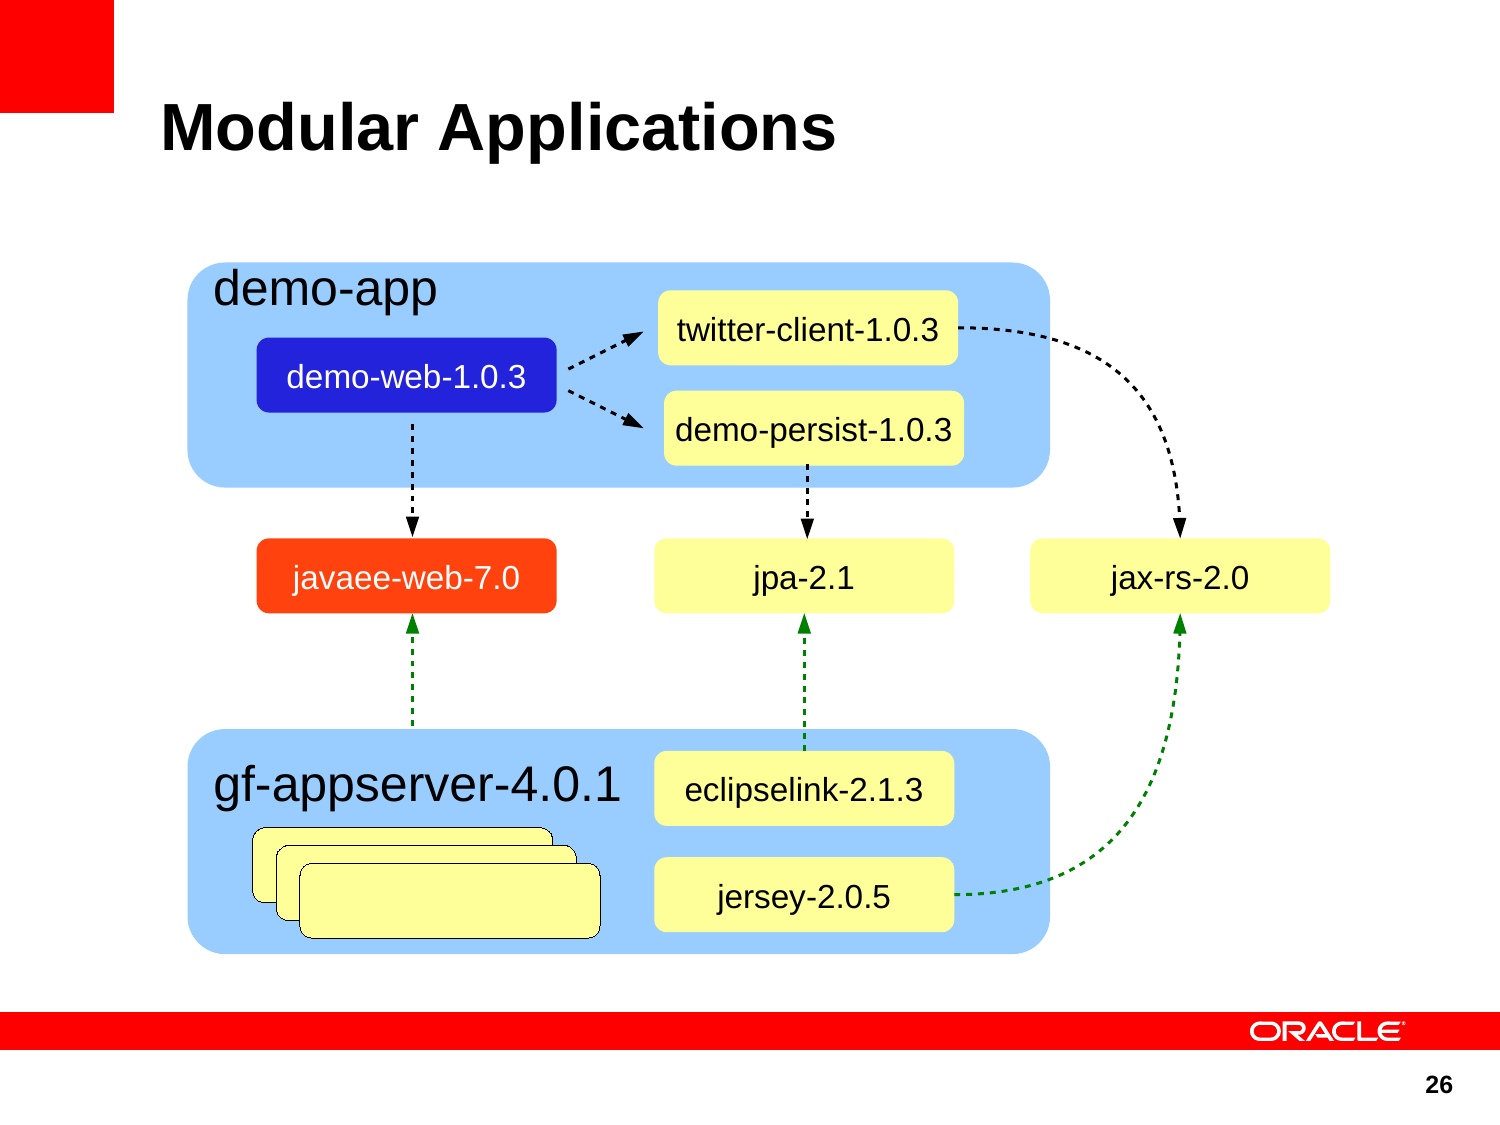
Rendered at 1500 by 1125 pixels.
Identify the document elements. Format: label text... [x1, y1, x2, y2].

text_box demo-persist-1.0.3 [664, 390, 965, 466]
text_box [252, 827, 601, 939]
text_box demo-app [187, 262, 1051, 488]
text_box jpa-2.1 [654, 538, 955, 614]
text_box gf-appserver-4.0.1 [187, 729, 1051, 955]
text_box javaee-web-7.0 [256, 538, 557, 614]
text_box jax-rs-2.0 [1030, 538, 1331, 614]
text_box demo-web-1.0.3 [256, 337, 557, 413]
text_box jersey-2.0.5 [654, 857, 955, 933]
text_box eclipselink-2.1.3 [654, 750, 955, 826]
title Modular Applications [145, 49, 1390, 205]
picture [0, 1012, 1500, 1050]
text_box twitter-client-1.0.3 [658, 290, 959, 366]
picture [0, 0, 114, 113]
